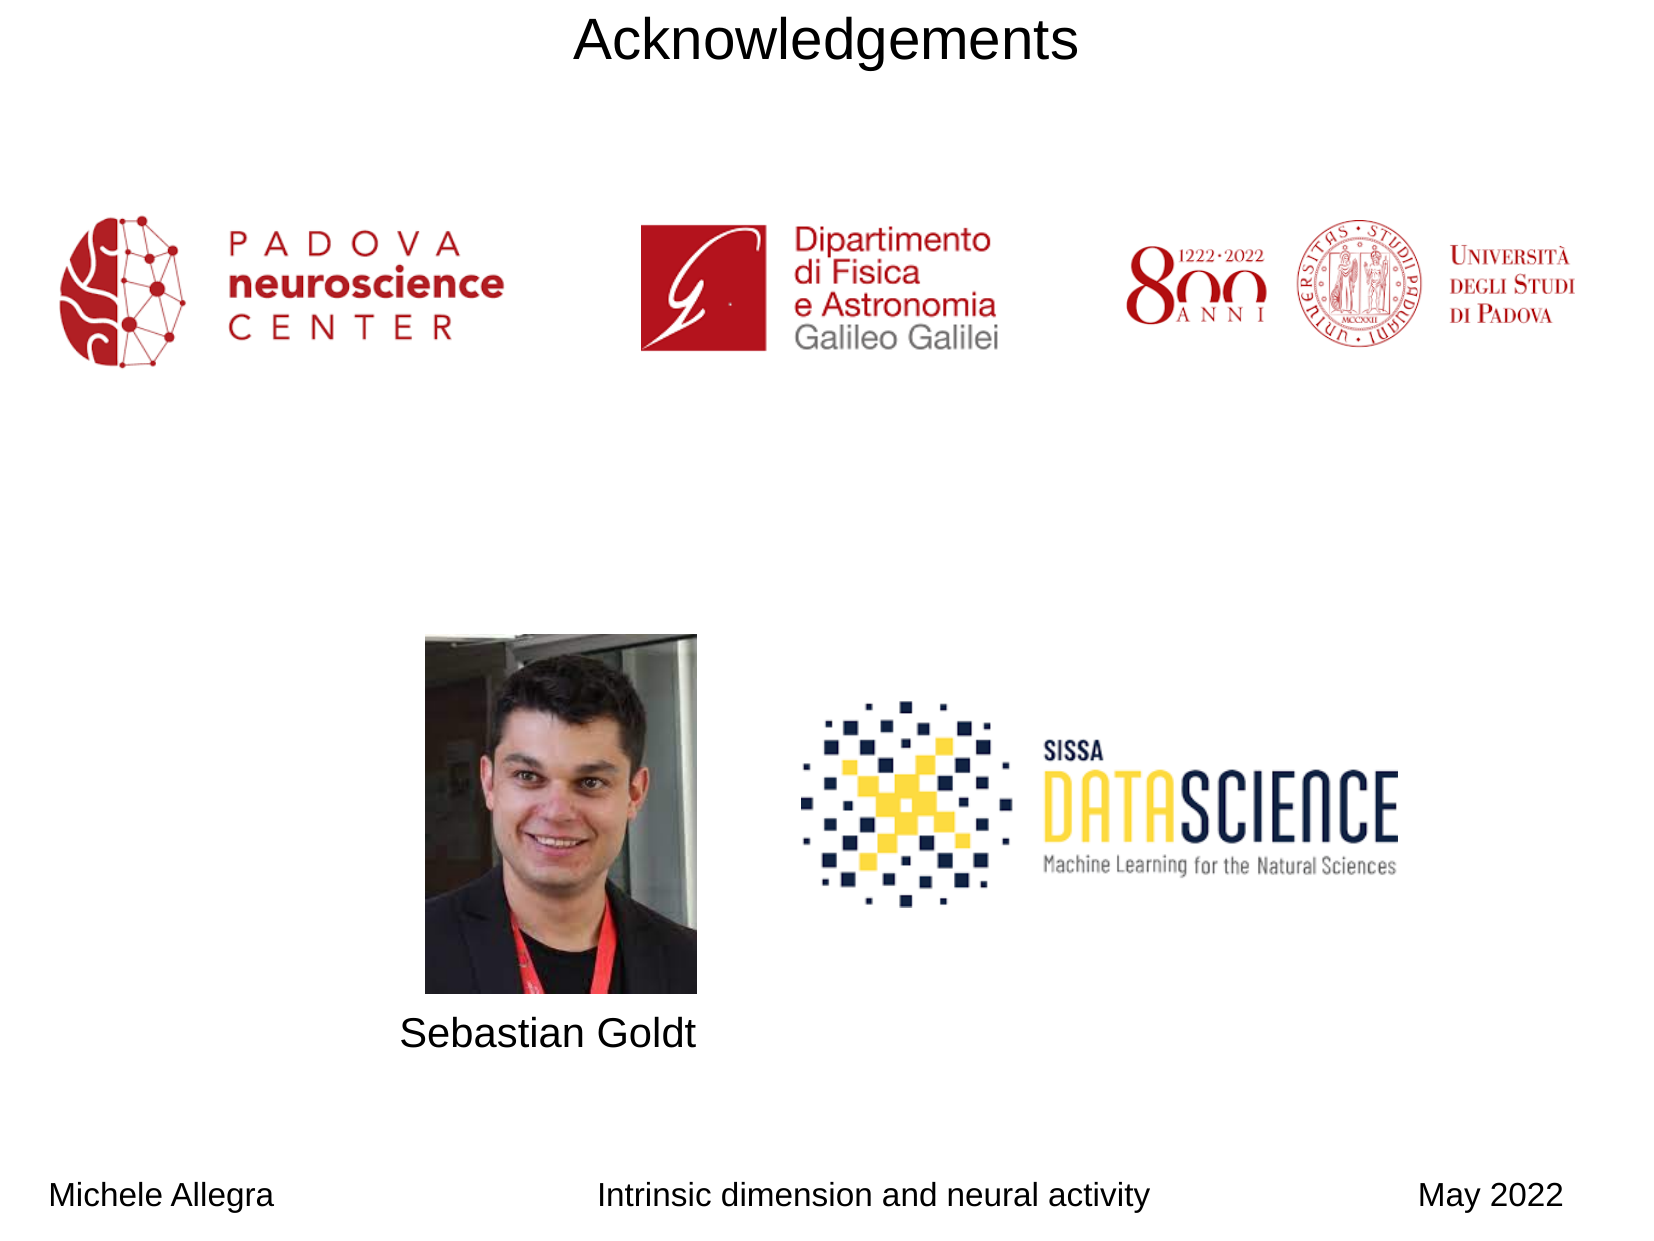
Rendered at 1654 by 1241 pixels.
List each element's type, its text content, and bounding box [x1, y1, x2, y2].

text_box Michele Allegra Intrinsic dimension and neural activity May 2022 [33, 1168, 1603, 1221]
title Acknowledgements [82, 0, 1571, 90]
picture [1125, 219, 1577, 349]
picture [801, 701, 1398, 908]
text_box [262, 199, 641, 341]
picture [52, 213, 511, 373]
picture [425, 634, 697, 994]
text_box Sebastian Goldt [384, 1002, 787, 1078]
picture [641, 180, 999, 414]
